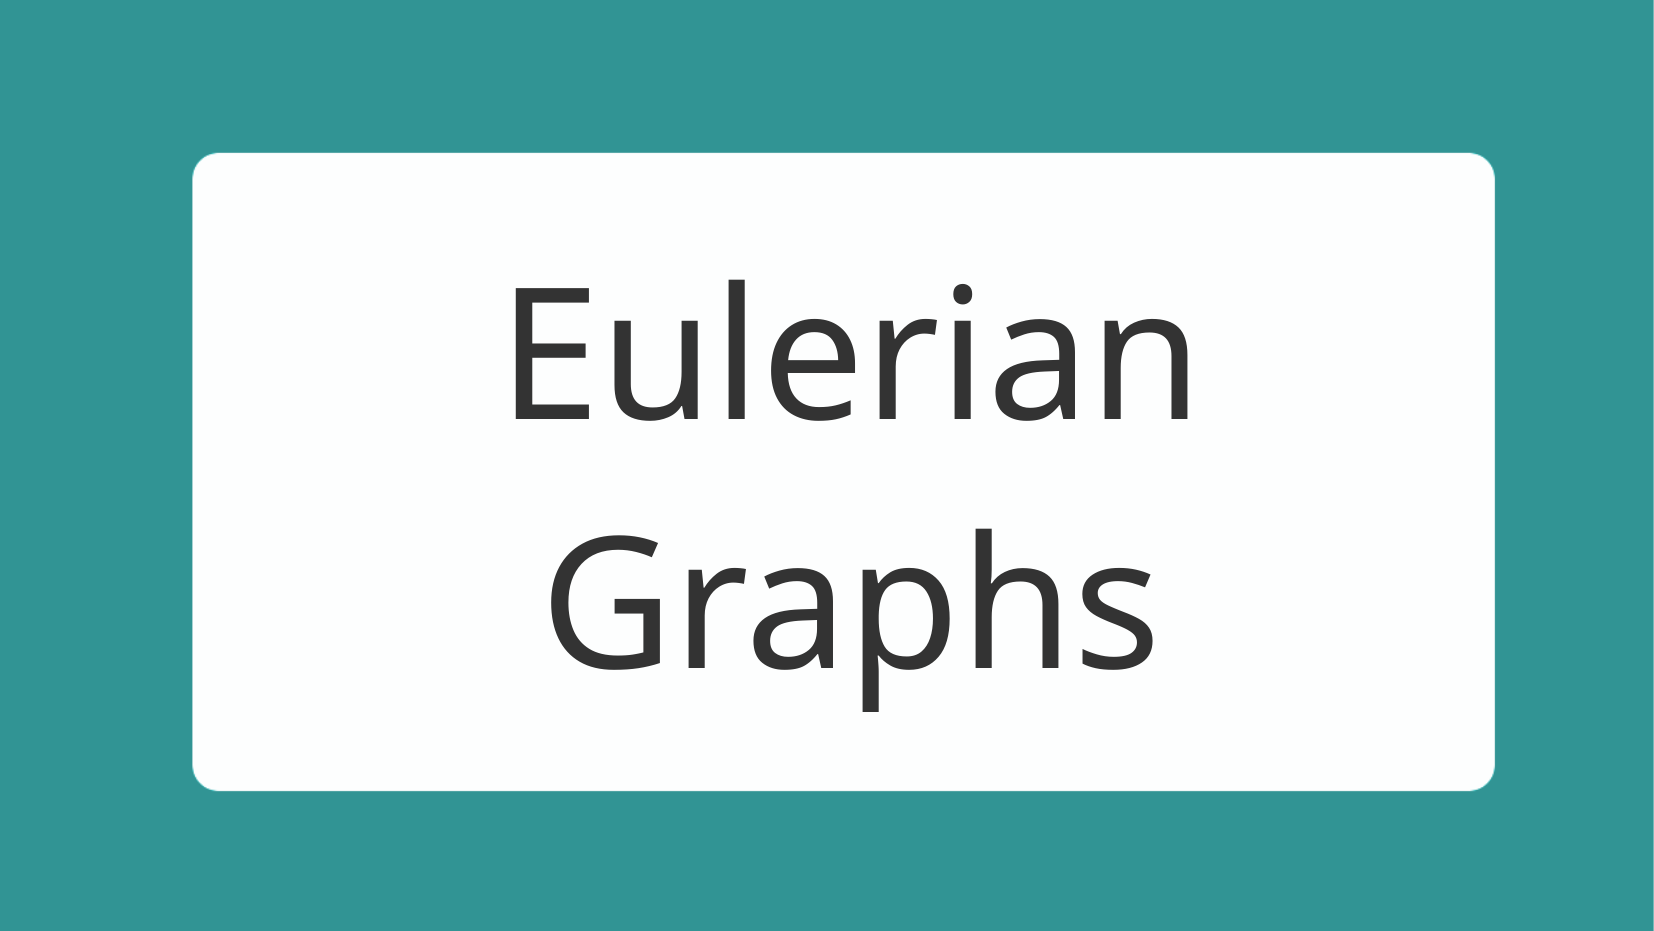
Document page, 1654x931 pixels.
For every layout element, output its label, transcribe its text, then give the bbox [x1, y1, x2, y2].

title Eulerian Graphs [226, 172, 1477, 773]
picture [0, 0, 1654, 931]
